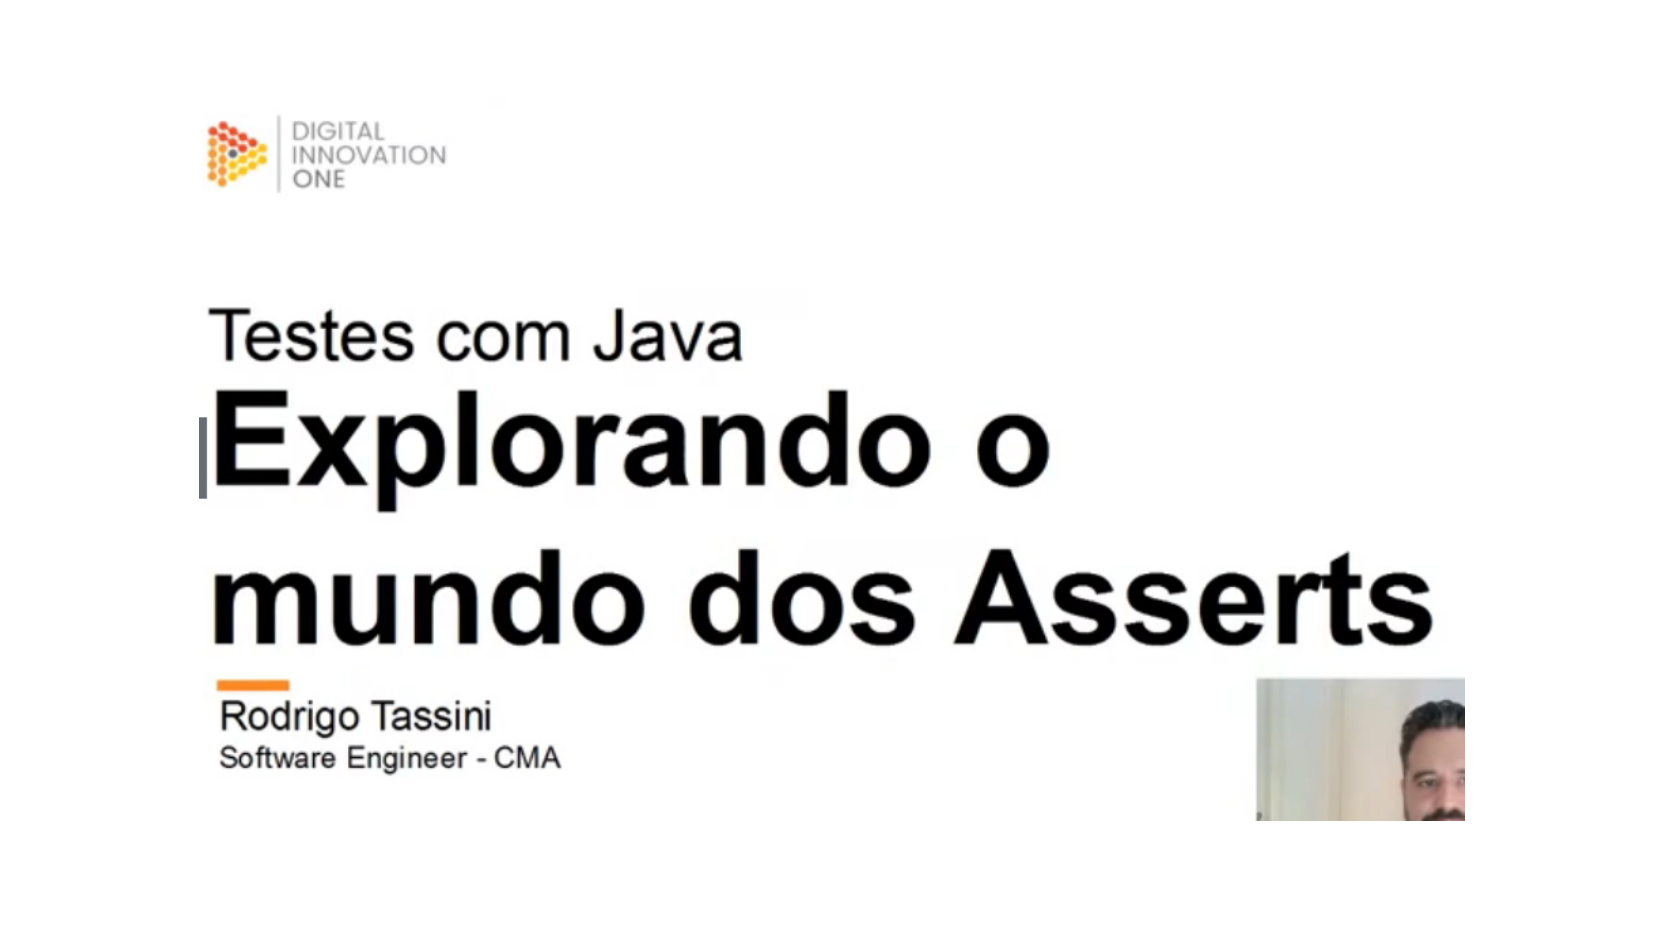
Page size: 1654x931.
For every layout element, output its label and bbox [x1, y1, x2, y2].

picture [199, 94, 1465, 821]
